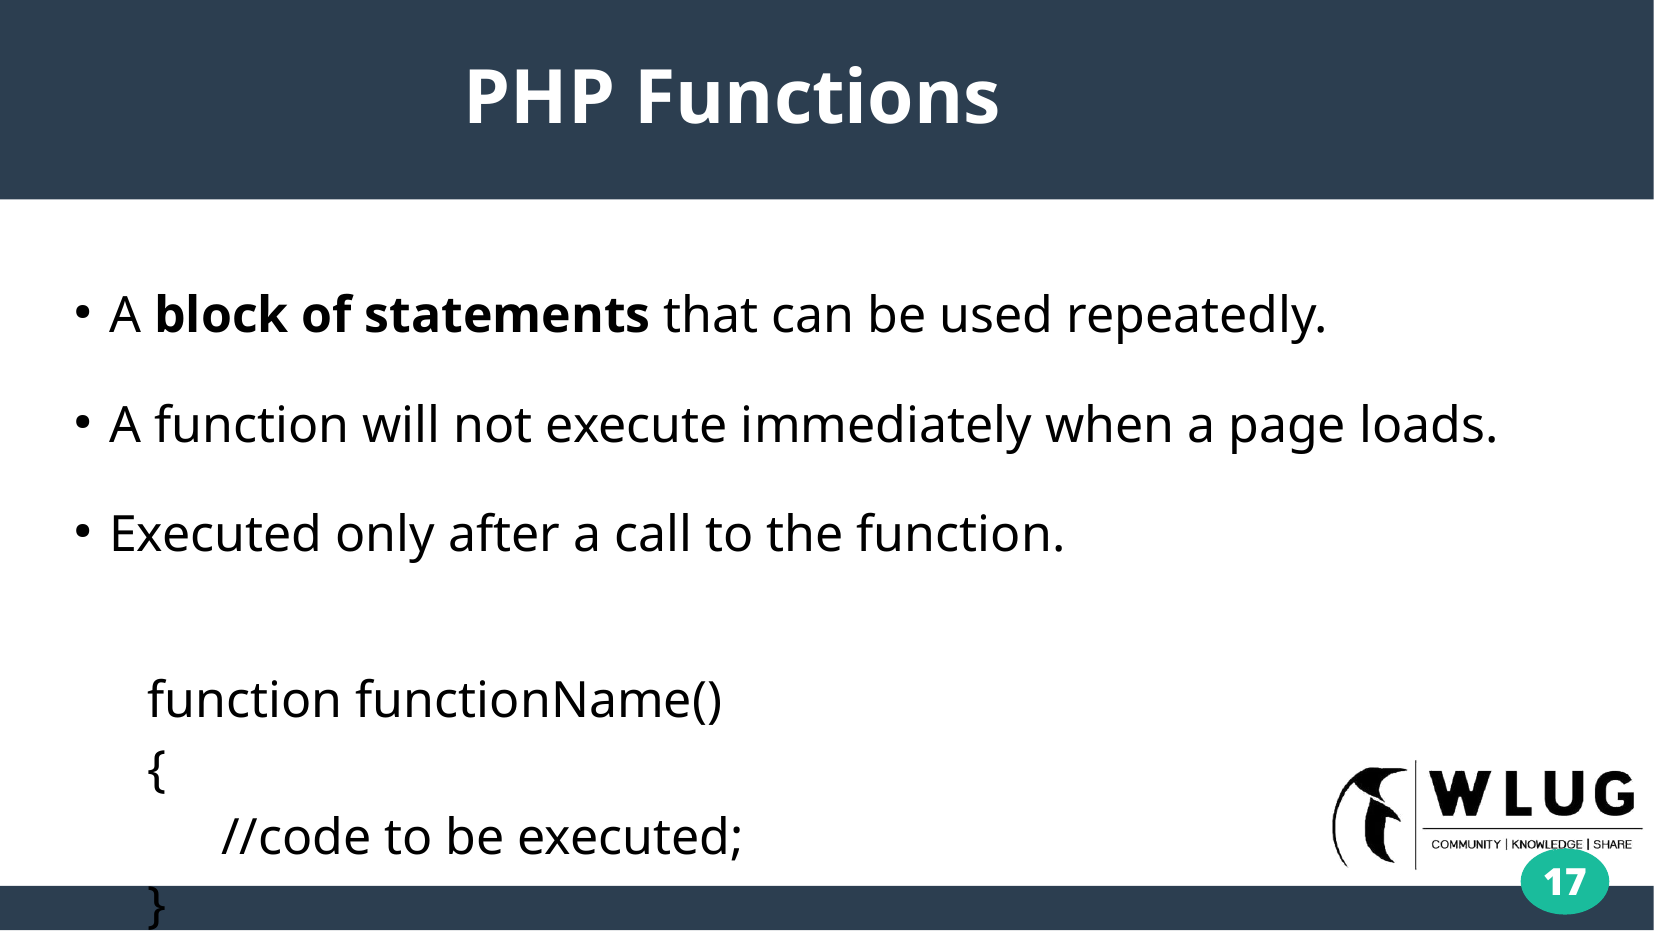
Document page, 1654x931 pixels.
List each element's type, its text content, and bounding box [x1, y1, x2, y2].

text_box A block of statements that can be used repeatedly. A function will not execute immediately when a page loads. Executed only after a call to the function. function functionName() { //code to be executed; } [59, 271, 1653, 931]
text_box PHP Functions [448, 35, 1129, 161]
picture [1311, 752, 1654, 875]
